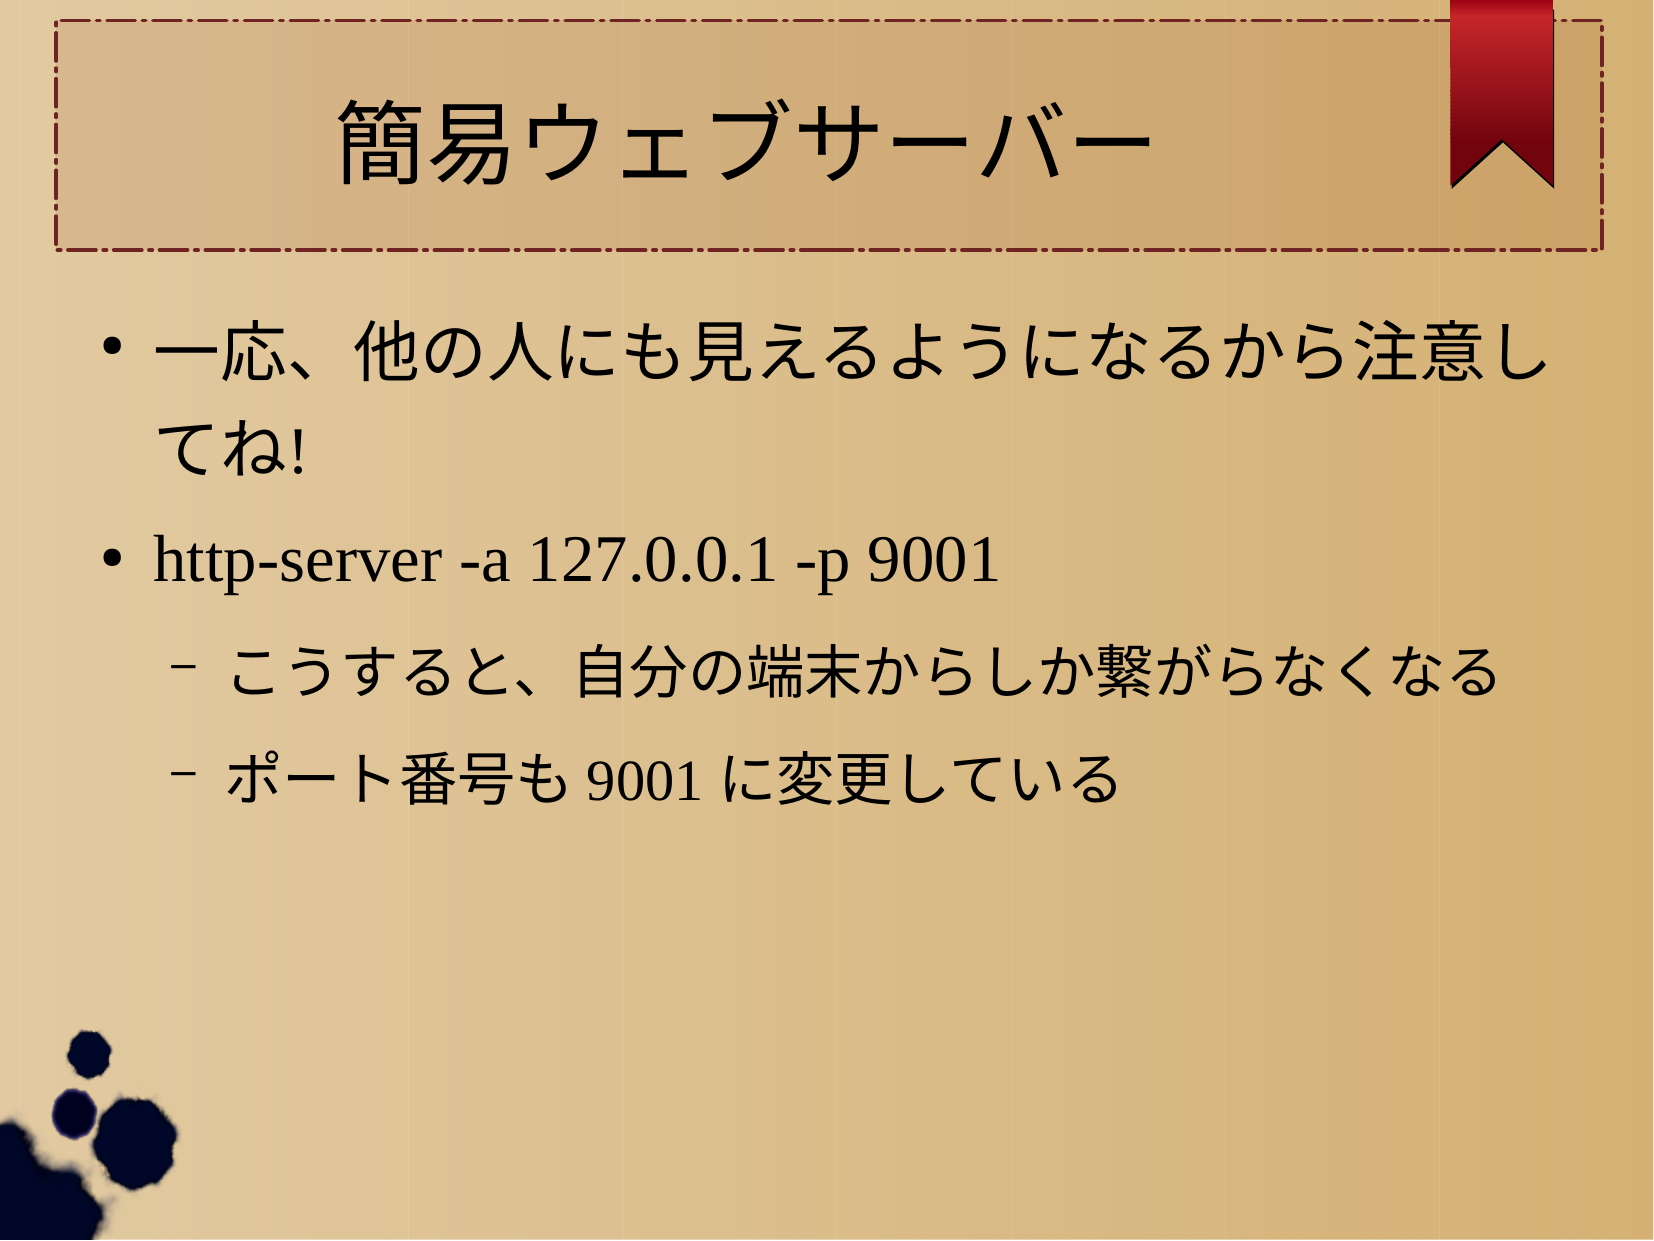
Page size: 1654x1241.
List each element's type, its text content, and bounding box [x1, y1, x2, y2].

list 一応、他の人にも見えるようになるから注意してね! http-server -a 127.0.0.1 -p 9001 こうすると、自分の端末からしか繋がらなくなる ポート番号も 9001 に変更している [82, 299, 1571, 1019]
title 簡易ウェブサーバー [82, 47, 1412, 229]
